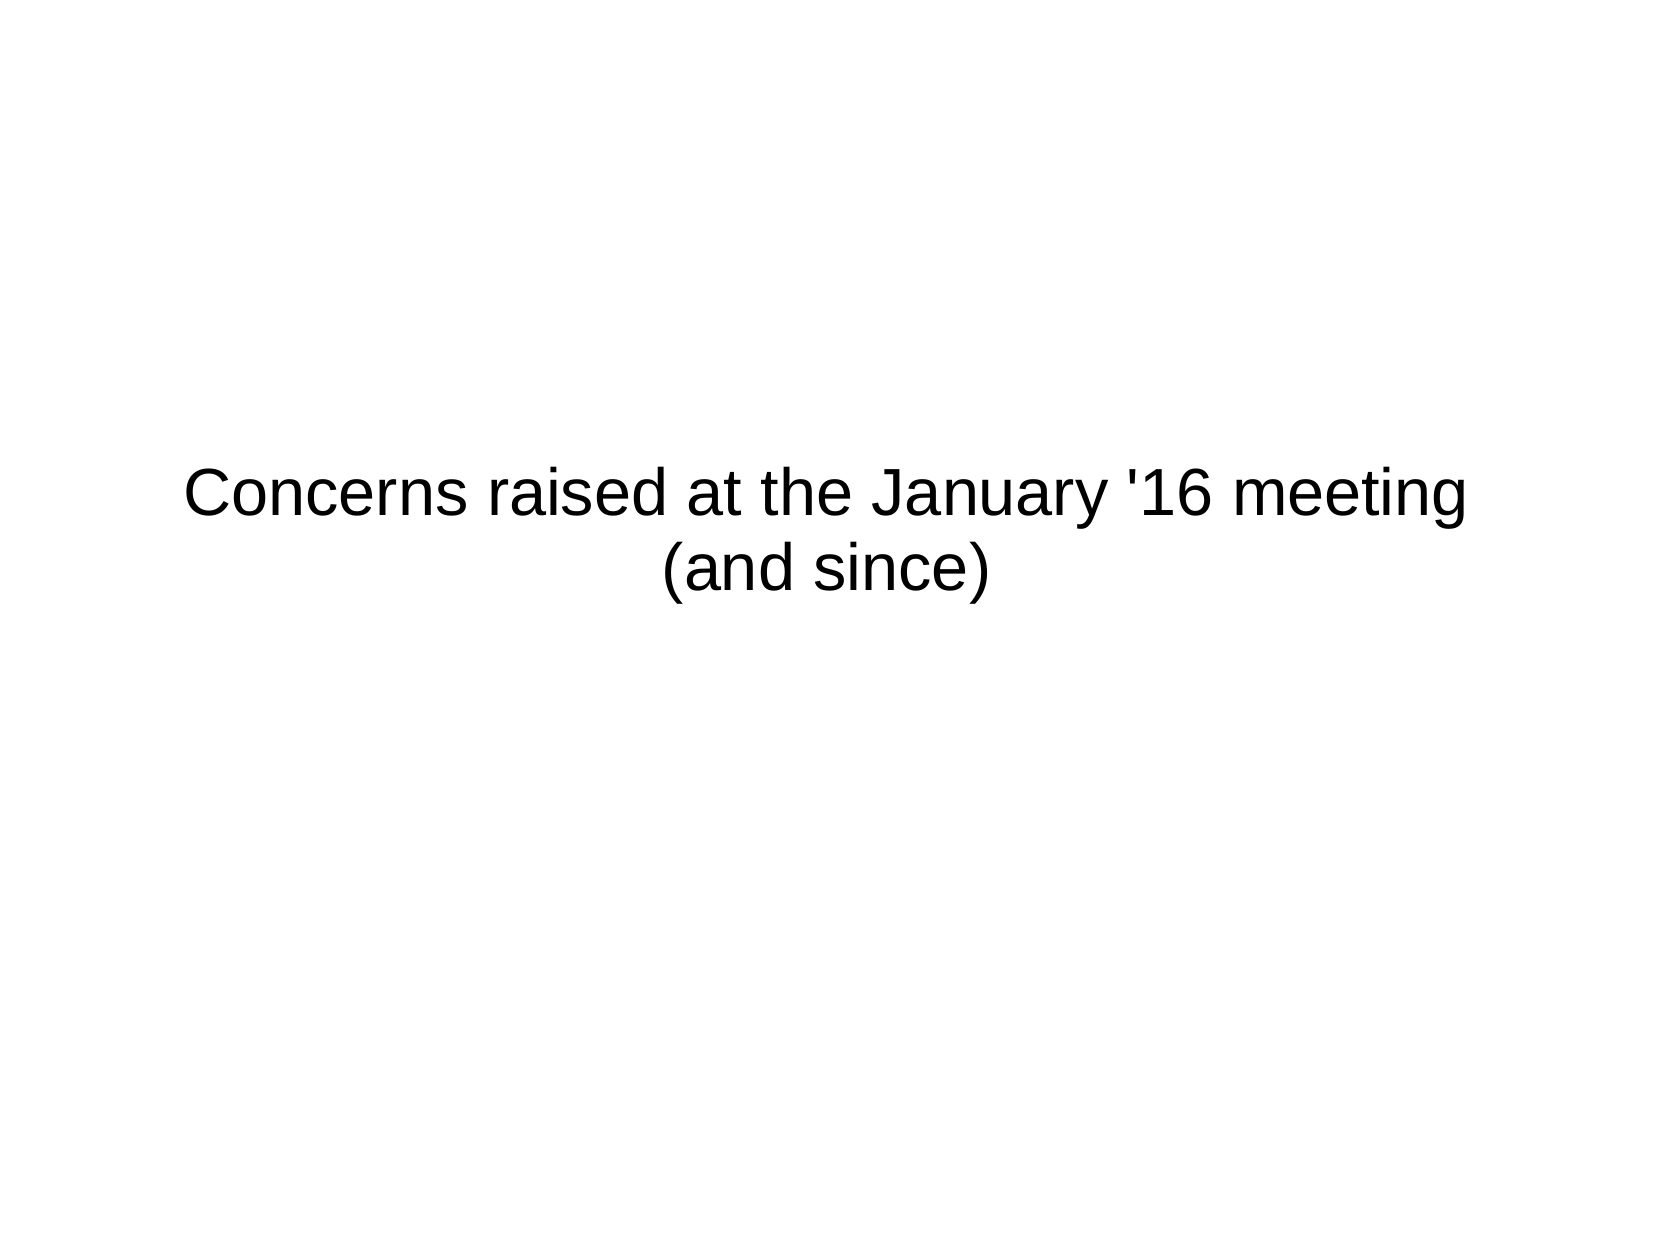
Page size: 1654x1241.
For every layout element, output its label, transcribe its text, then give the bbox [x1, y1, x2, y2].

subtitle Concerns raised at the January '16 meeting (and since) [82, 49, 1571, 1010]
